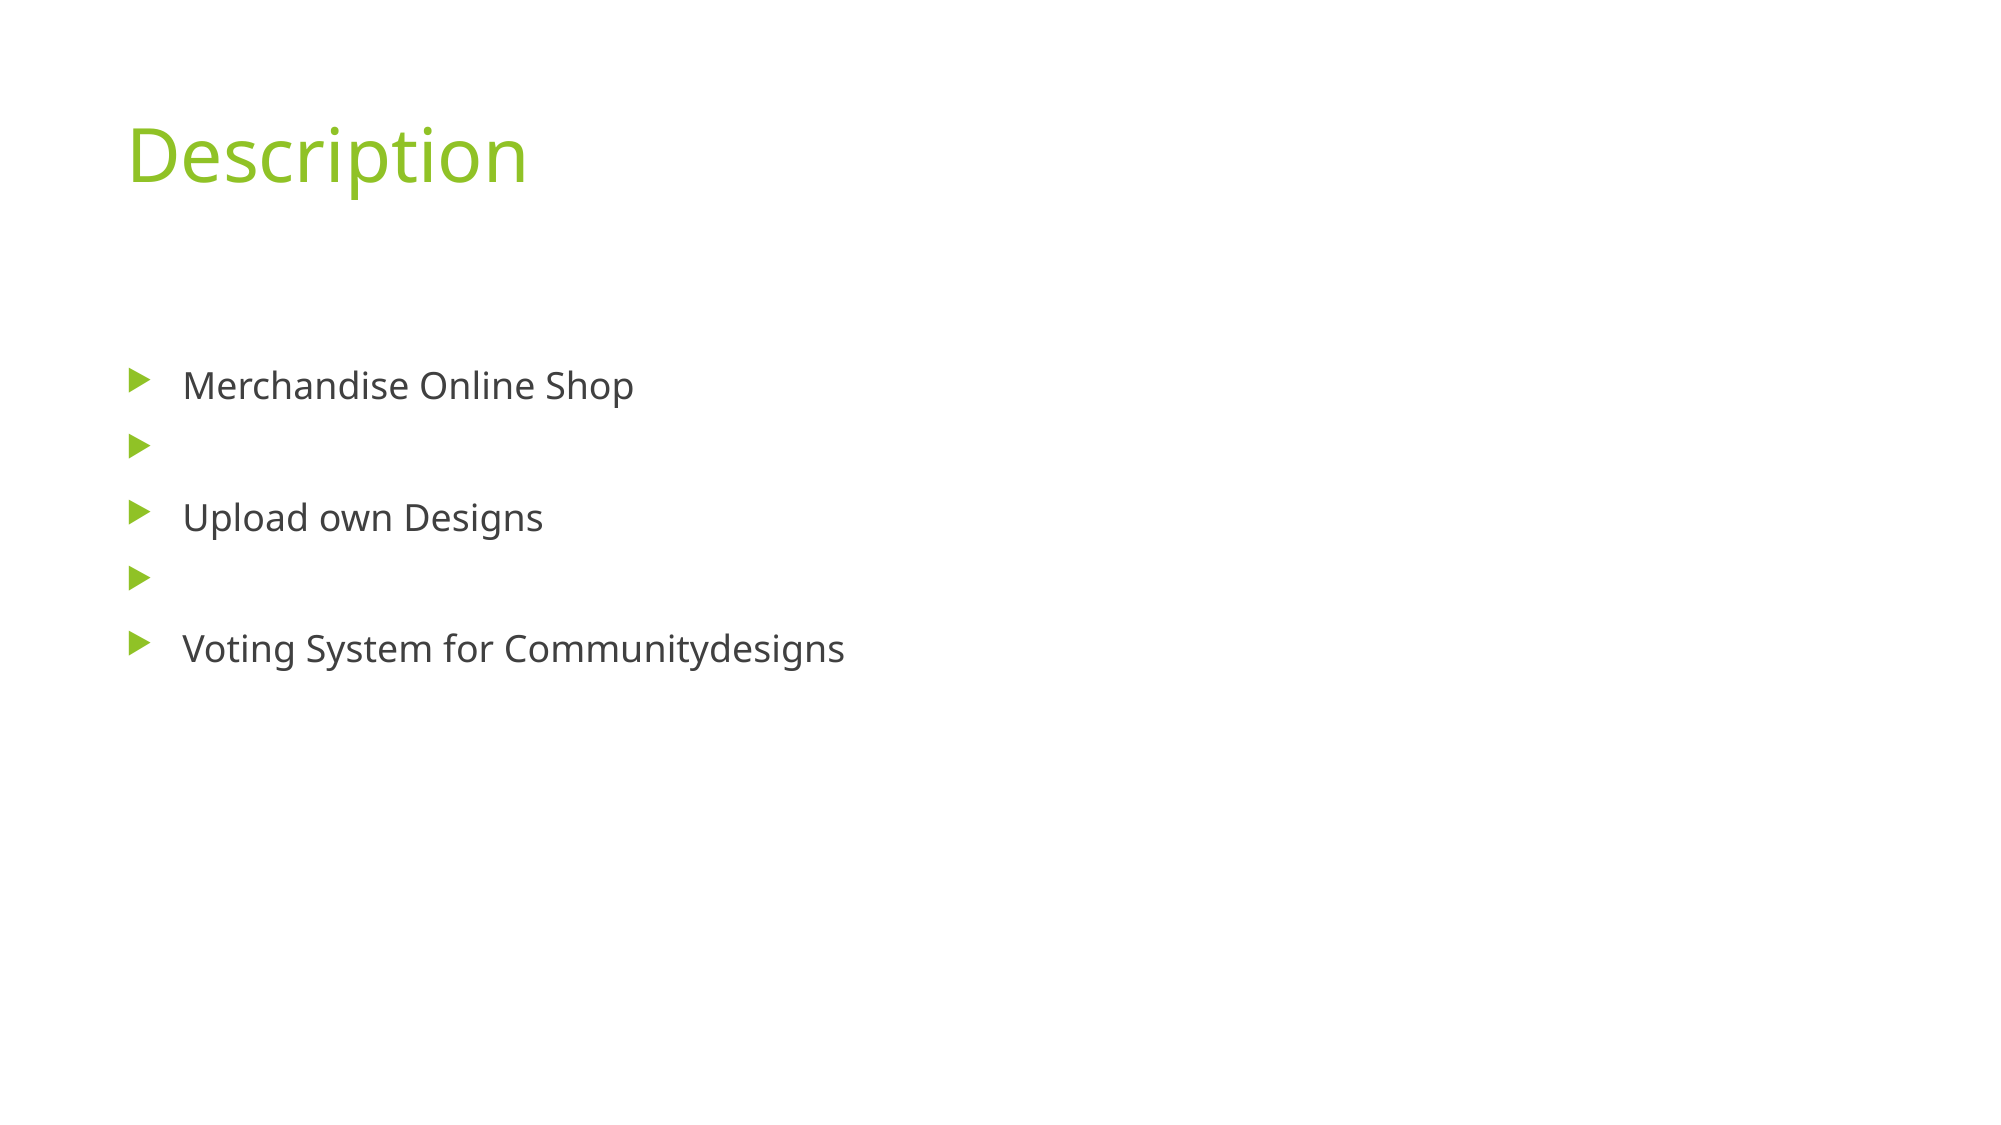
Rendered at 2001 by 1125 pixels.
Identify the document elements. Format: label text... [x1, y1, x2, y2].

list Merchandise Online Shop Upload own Designs Voting System for Communitydesigns [111, 354, 1522, 992]
title Description [111, 99, 1522, 317]
